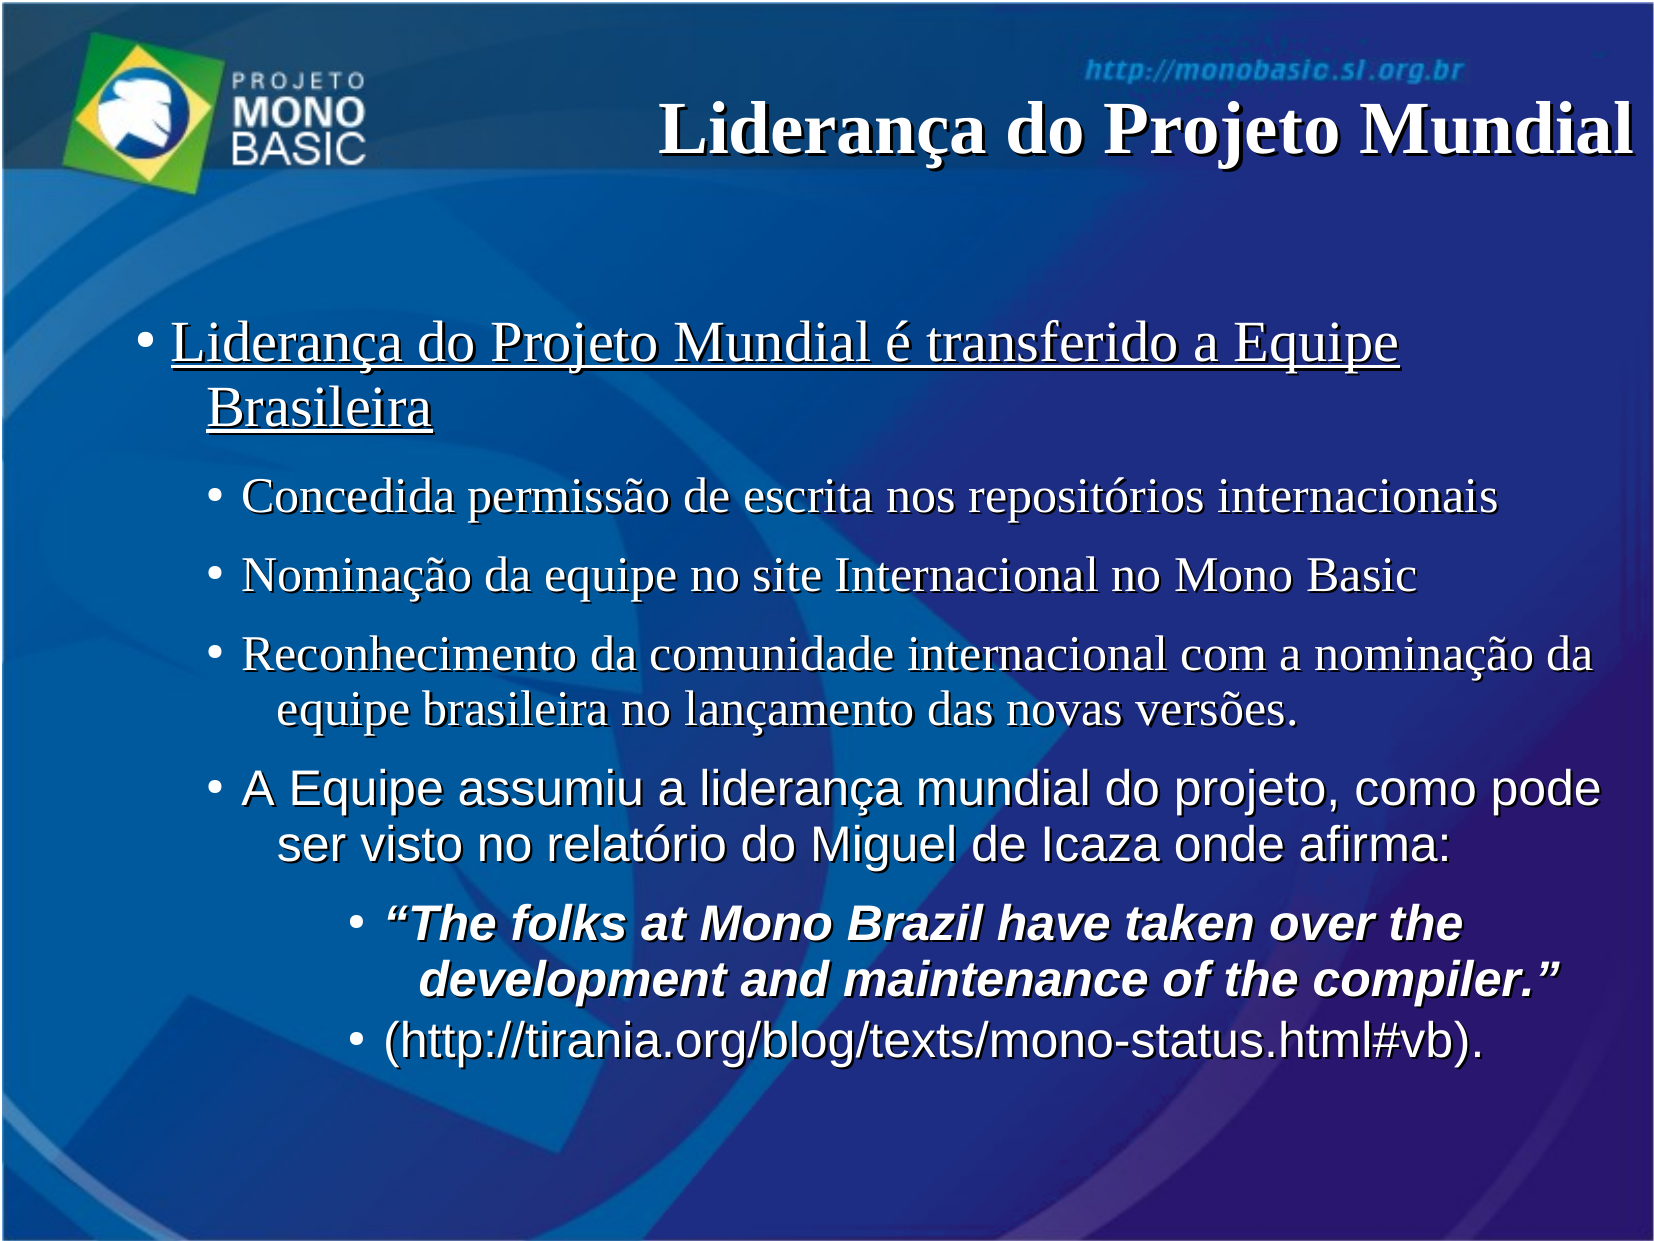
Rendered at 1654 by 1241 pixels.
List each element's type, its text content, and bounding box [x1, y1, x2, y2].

picture [2, 2, 1654, 1241]
title Liderança do Projeto Mundial [252, 72, 1635, 268]
list Liderança do Projeto Mundial é transferido a Equipe Brasileira Concedida permissão de escrita nos repositórios internacionais Nominação da equipe no site Internacional no Mono Basic Reconhecimento da comunidade internacional com a nominação da equipe brasileira no lançamento das novas versões. A Equipe assumiu a liderança mundial do projeto, como pode ser visto no relatório do Miguel de Icaza onde afirma: “The folks at Mono Brazil have taken over the development and maintenance of the compiler.” (http://tirania.org/blog/texts/mono-status.html#vb). [64, 309, 1627, 1091]
